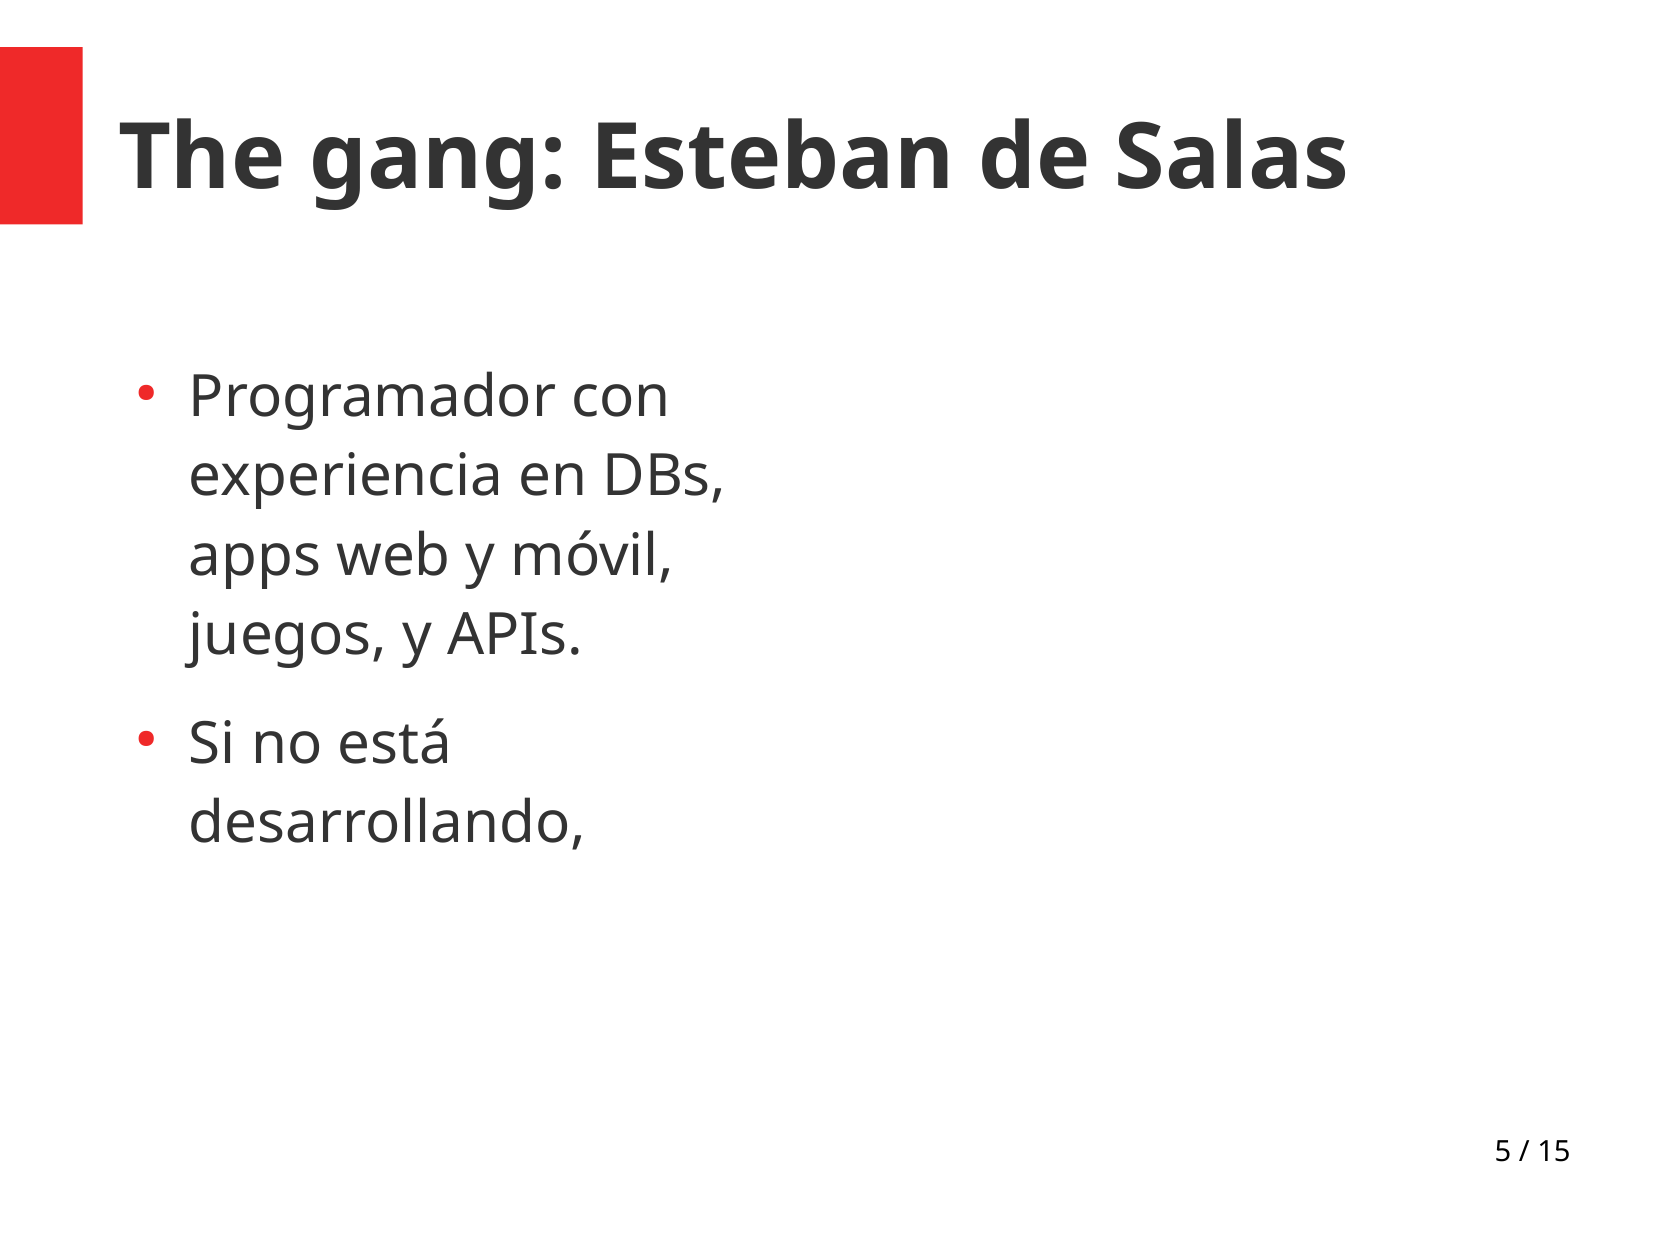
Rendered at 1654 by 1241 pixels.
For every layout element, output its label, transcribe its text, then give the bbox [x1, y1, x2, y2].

title The gang: Esteban de Salas [118, 49, 1571, 257]
list Programador con experiencia en DBs, apps web y móvil, juegos, y APIs. Si no está desarrollando, [118, 354, 810, 1074]
